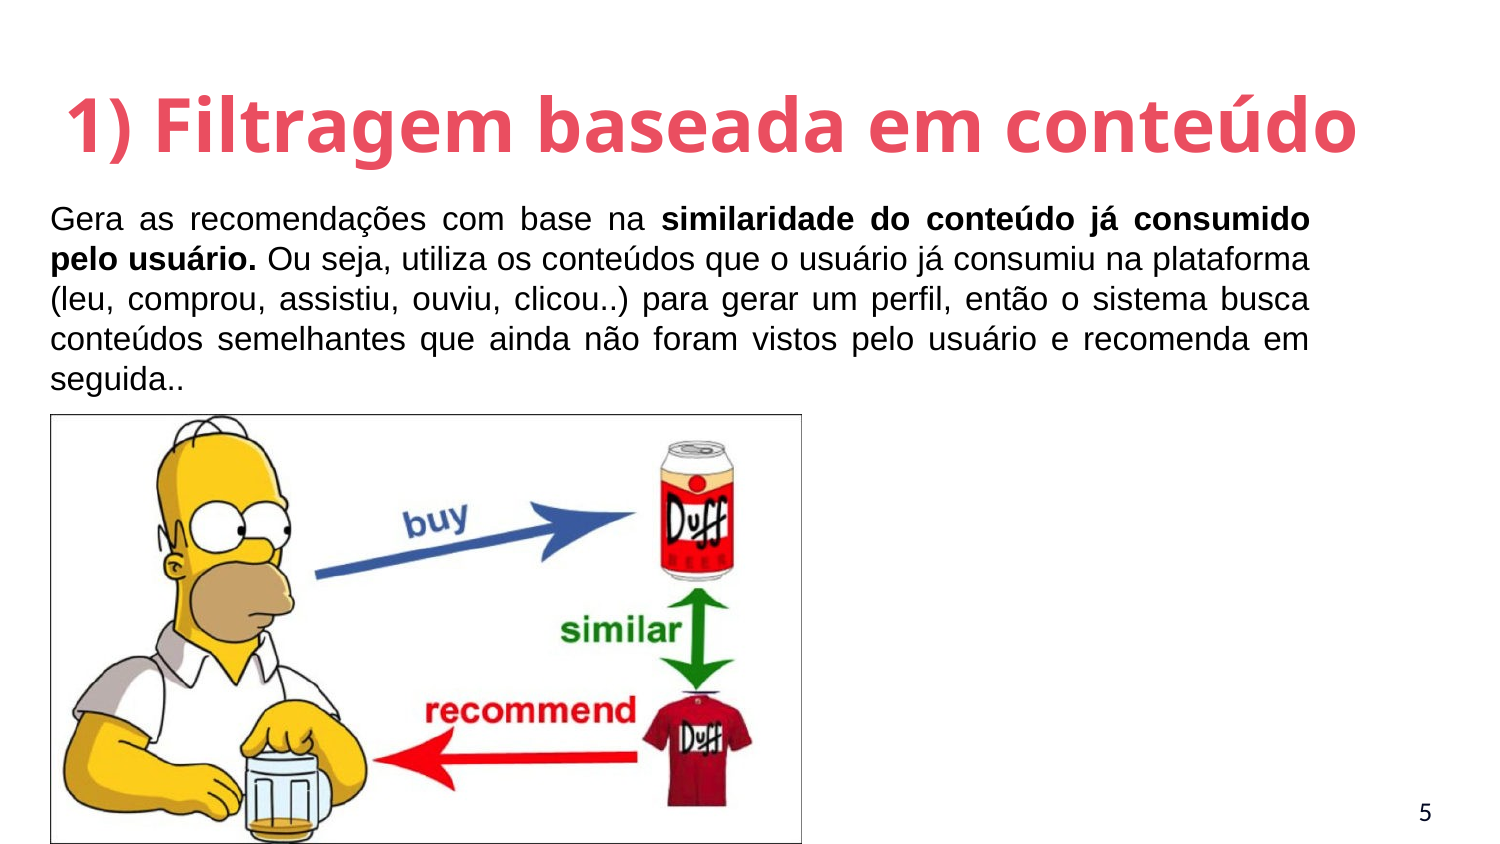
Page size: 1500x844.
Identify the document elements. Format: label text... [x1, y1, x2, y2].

text_box 1) Filtragem baseada em conteúdo [49, 48, 1399, 163]
picture [50, 414, 802, 844]
slide_number 5 [1403, 779, 1494, 844]
